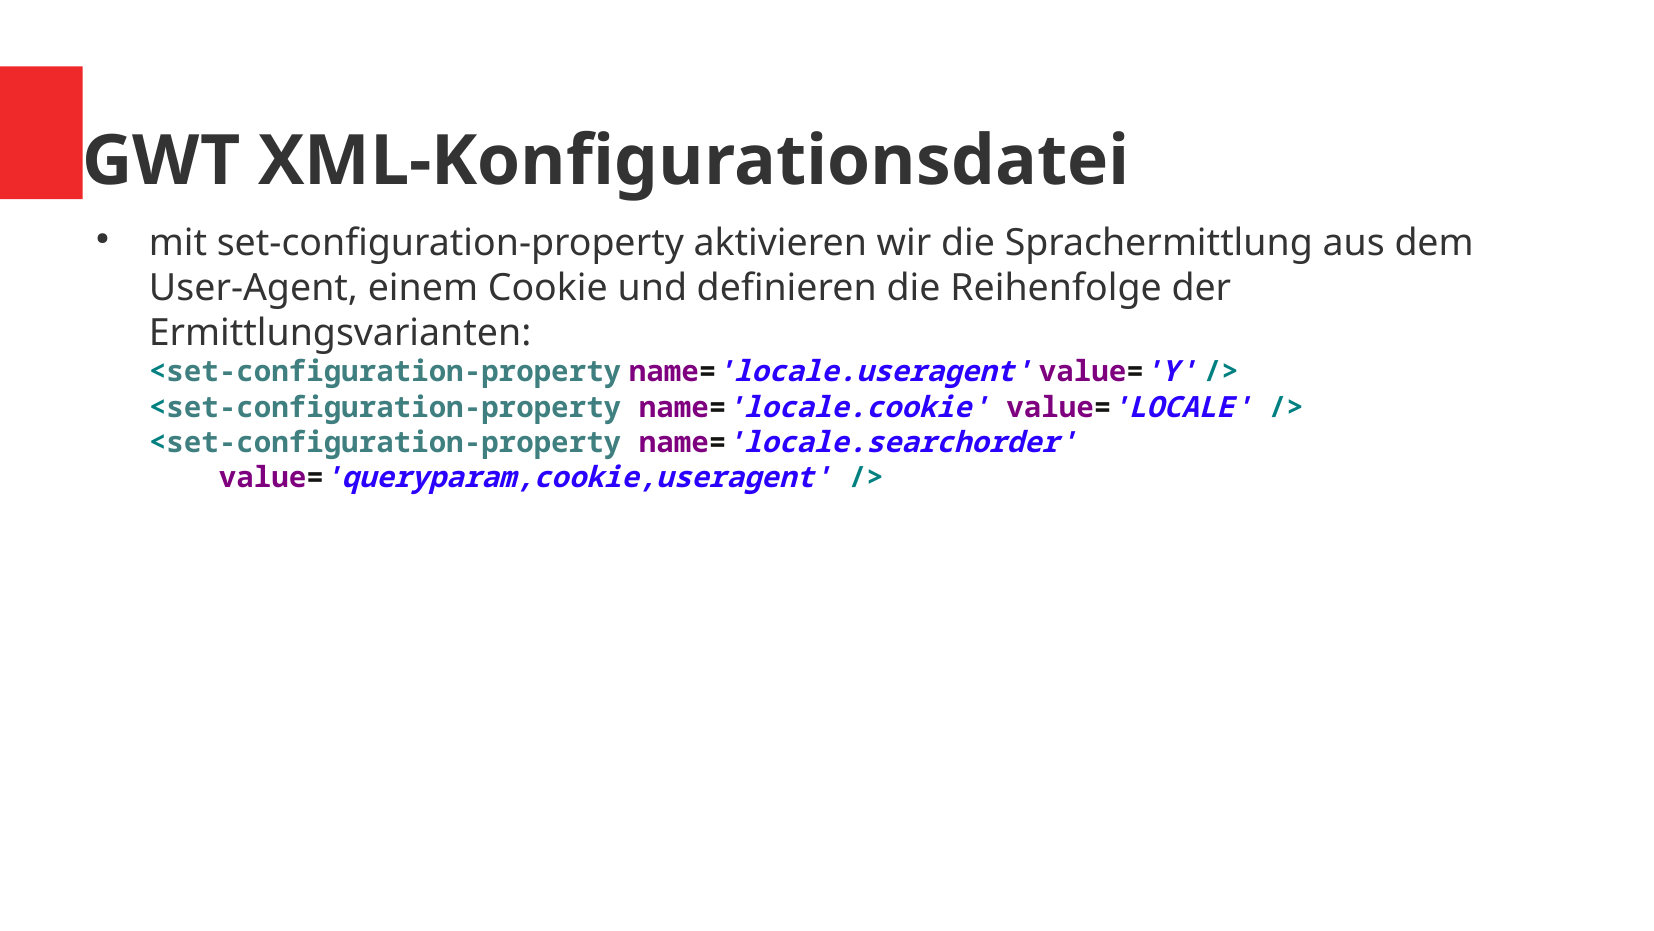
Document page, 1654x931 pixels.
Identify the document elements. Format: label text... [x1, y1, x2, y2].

title GWT XML-Konfigurationsdatei [82, 33, 1571, 196]
list mit set-configuration-property aktivieren wir die Sprachermittlung aus dem User-Agent, einem Cookie und definieren die Reihenfolge der Ermittlungsvarianten: <set-configuration-property name='locale.useragent' value='Y' /> <set-configuration-property name='locale.cookie' value='LOCALE' /> <set-configuration-property name='locale.searchorder' value='queryparam,cookie,useragent' /> [78, 217, 1567, 508]
